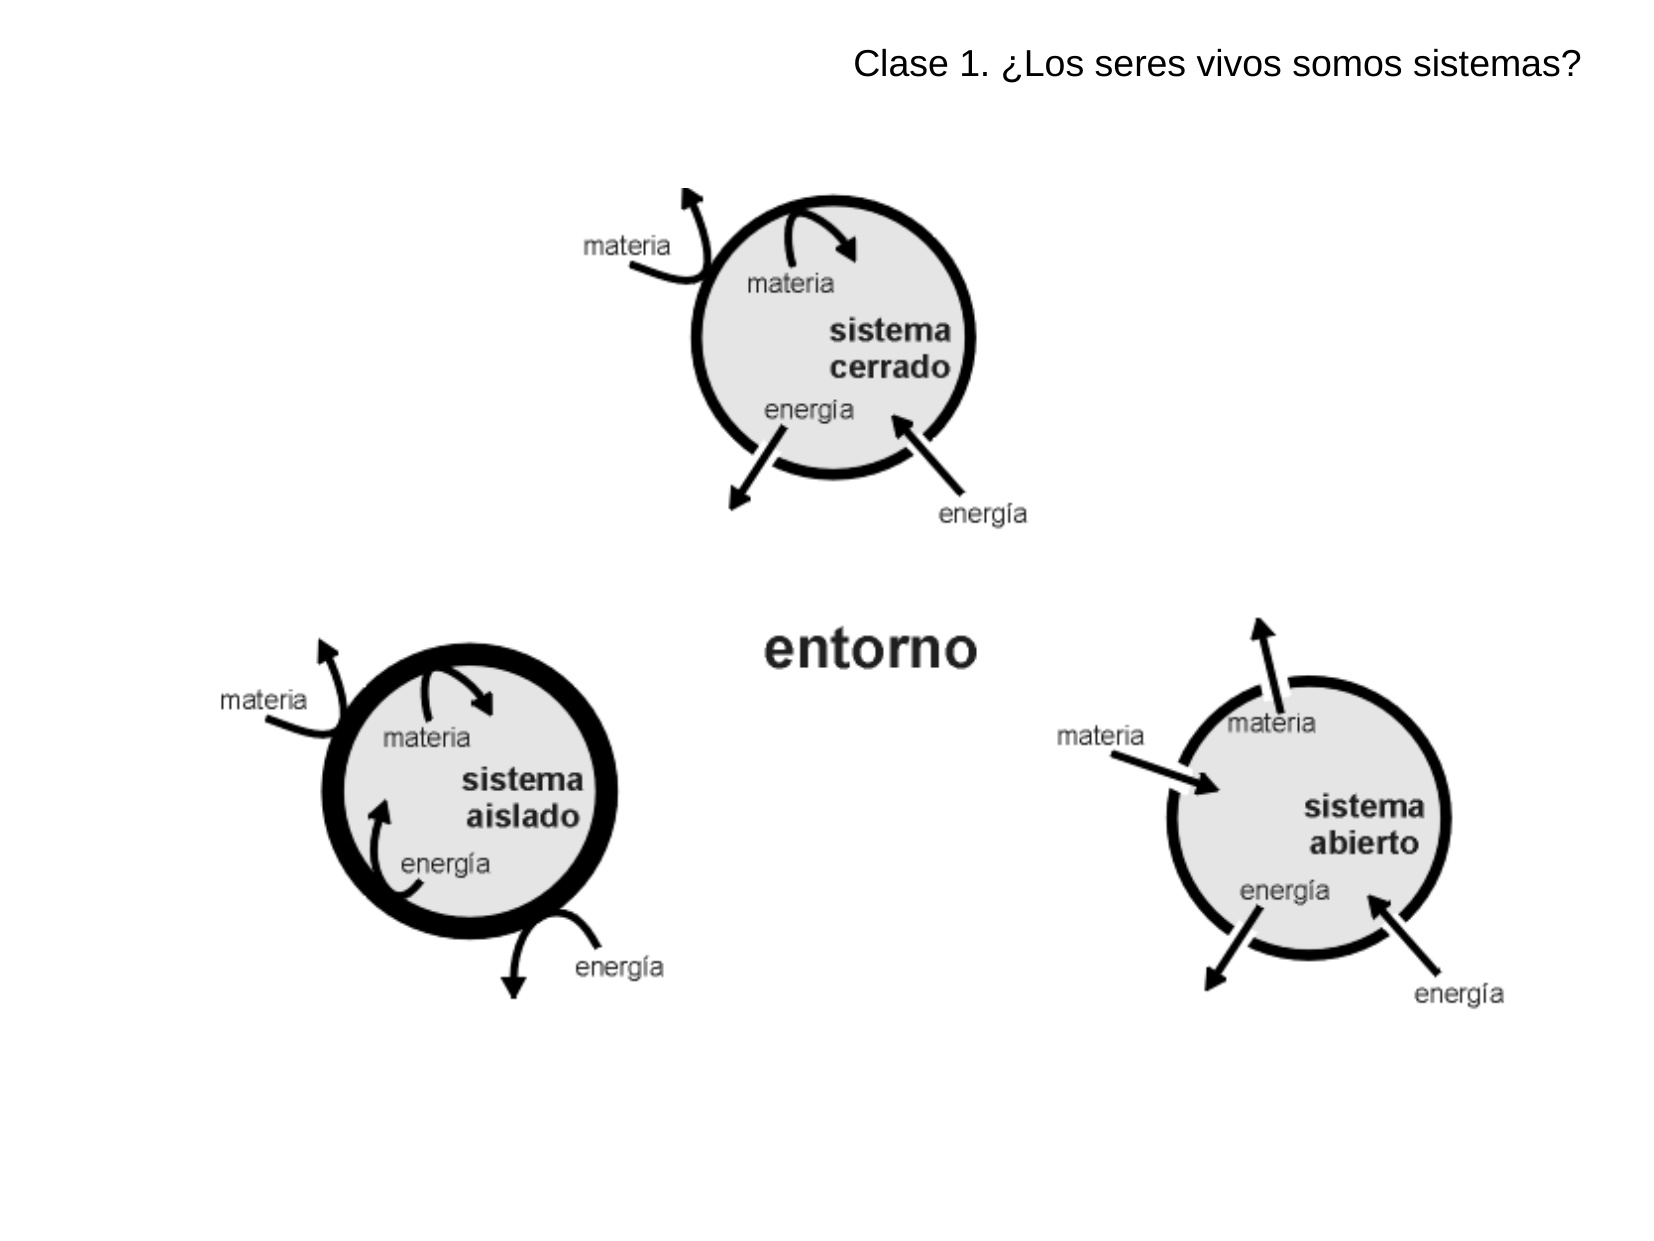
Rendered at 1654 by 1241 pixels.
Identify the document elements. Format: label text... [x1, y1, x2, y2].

text_box Clase 1. ¿Los seres vivos somos sistemas? [838, 35, 1630, 95]
picture [212, 188, 1520, 1037]
